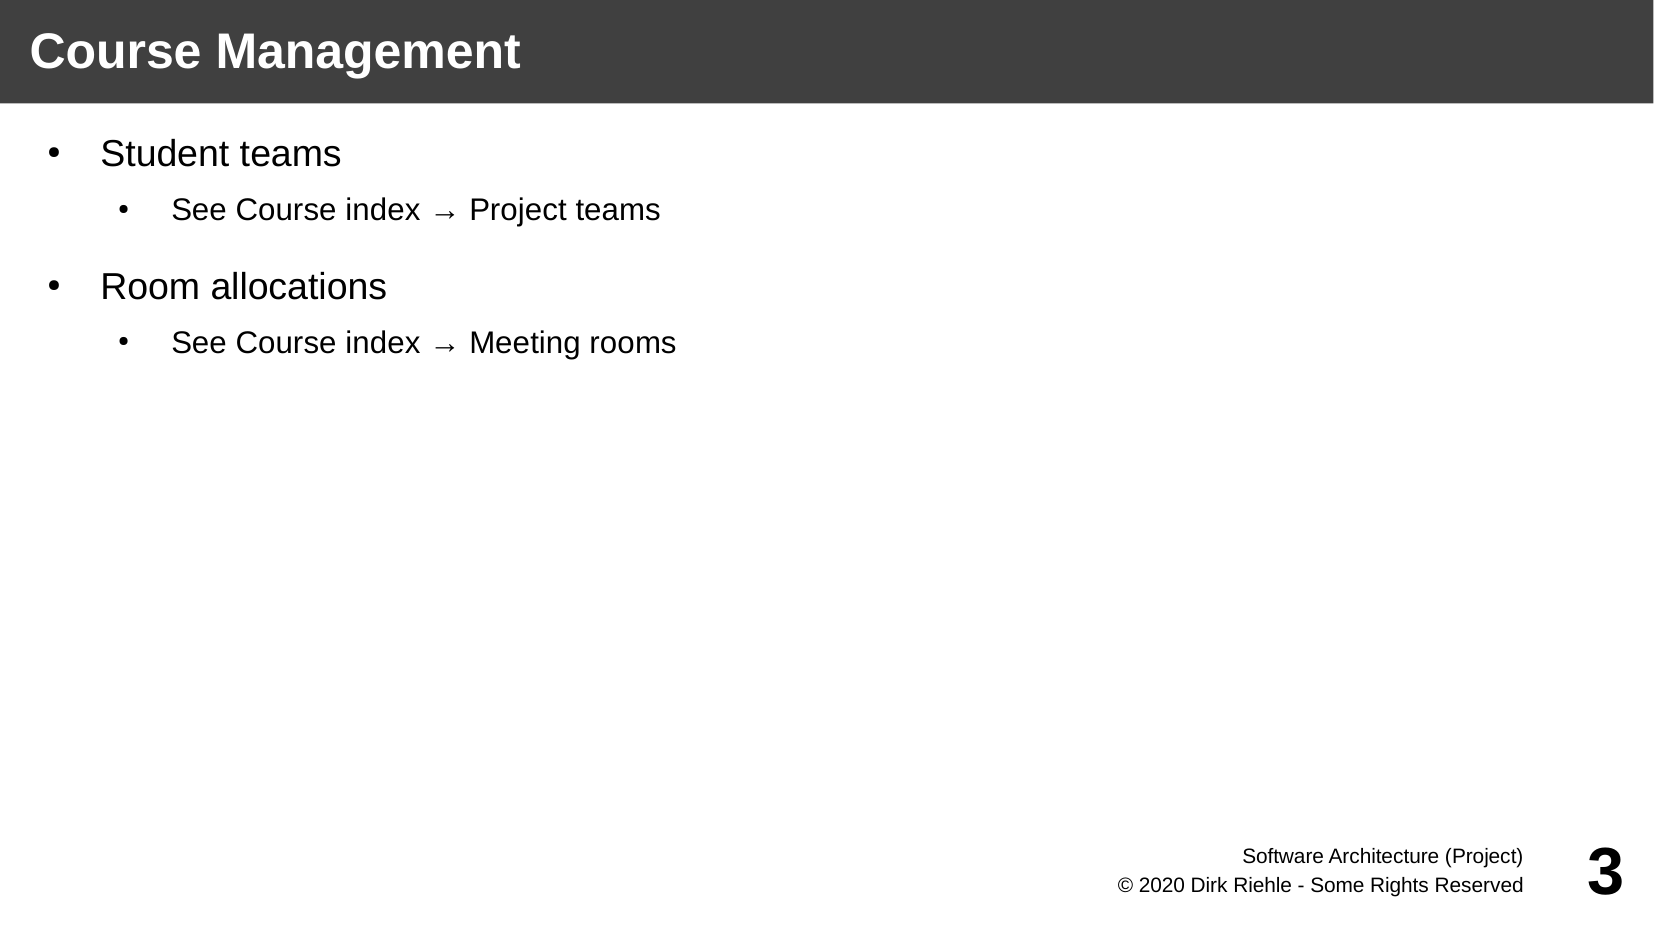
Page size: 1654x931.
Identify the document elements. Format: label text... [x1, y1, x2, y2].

list Student teams See Course index → Project teams Room allocations See Course index → Meeting rooms [29, 132, 1625, 813]
title Course Management [0, 0, 1654, 104]
